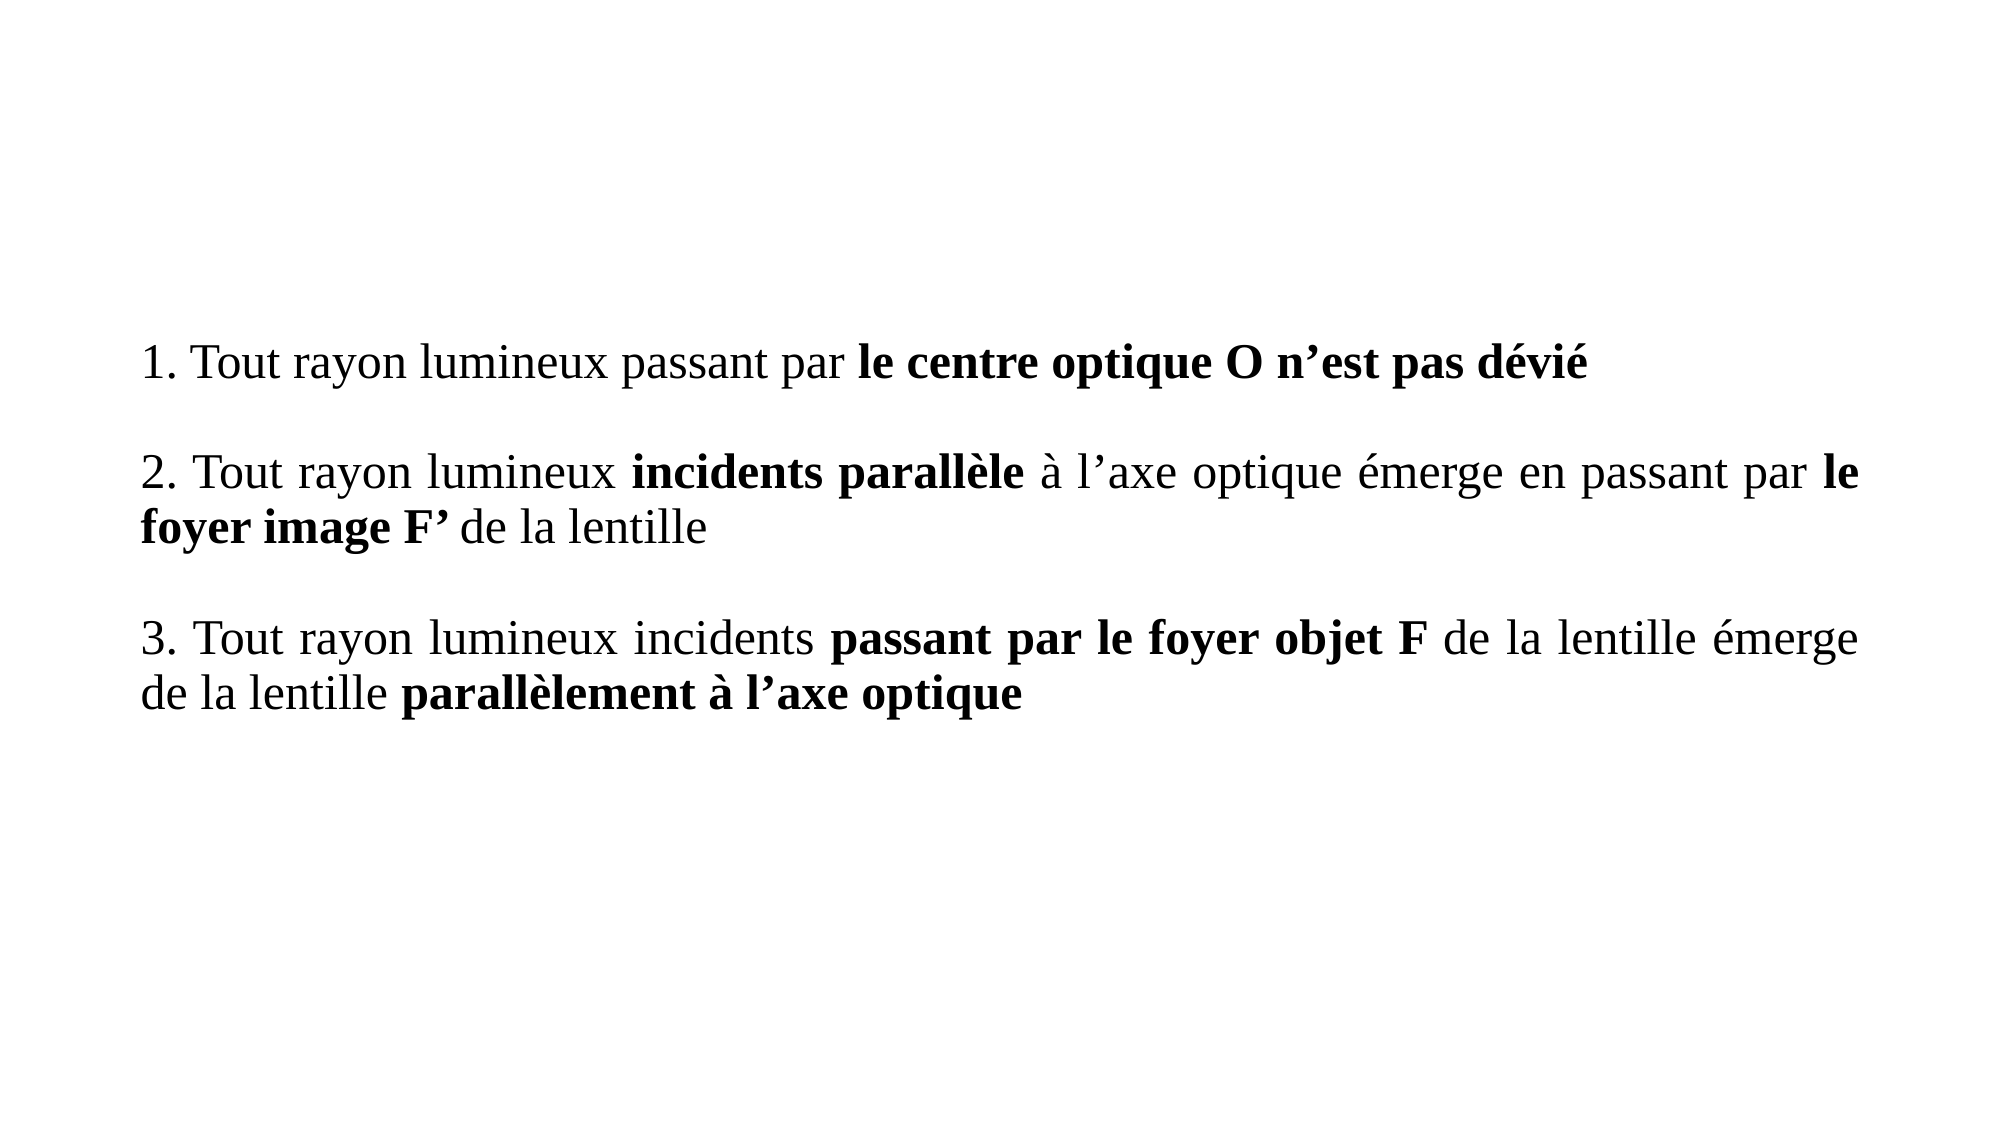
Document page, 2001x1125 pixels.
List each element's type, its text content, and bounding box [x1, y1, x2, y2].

text_box 1. Tout rayon lumineux passant par le centre optique O n’est pas dévié 2. Tout rayon lumineux incidents parallèle à l’axe optique émerge en passant par le foyer image F’ de la lentille 3. Tout rayon lumineux incidents passant par le foyer objet F de la lentille émerge de la lentille parallèlement à l’axe optique [125, 326, 1874, 799]
